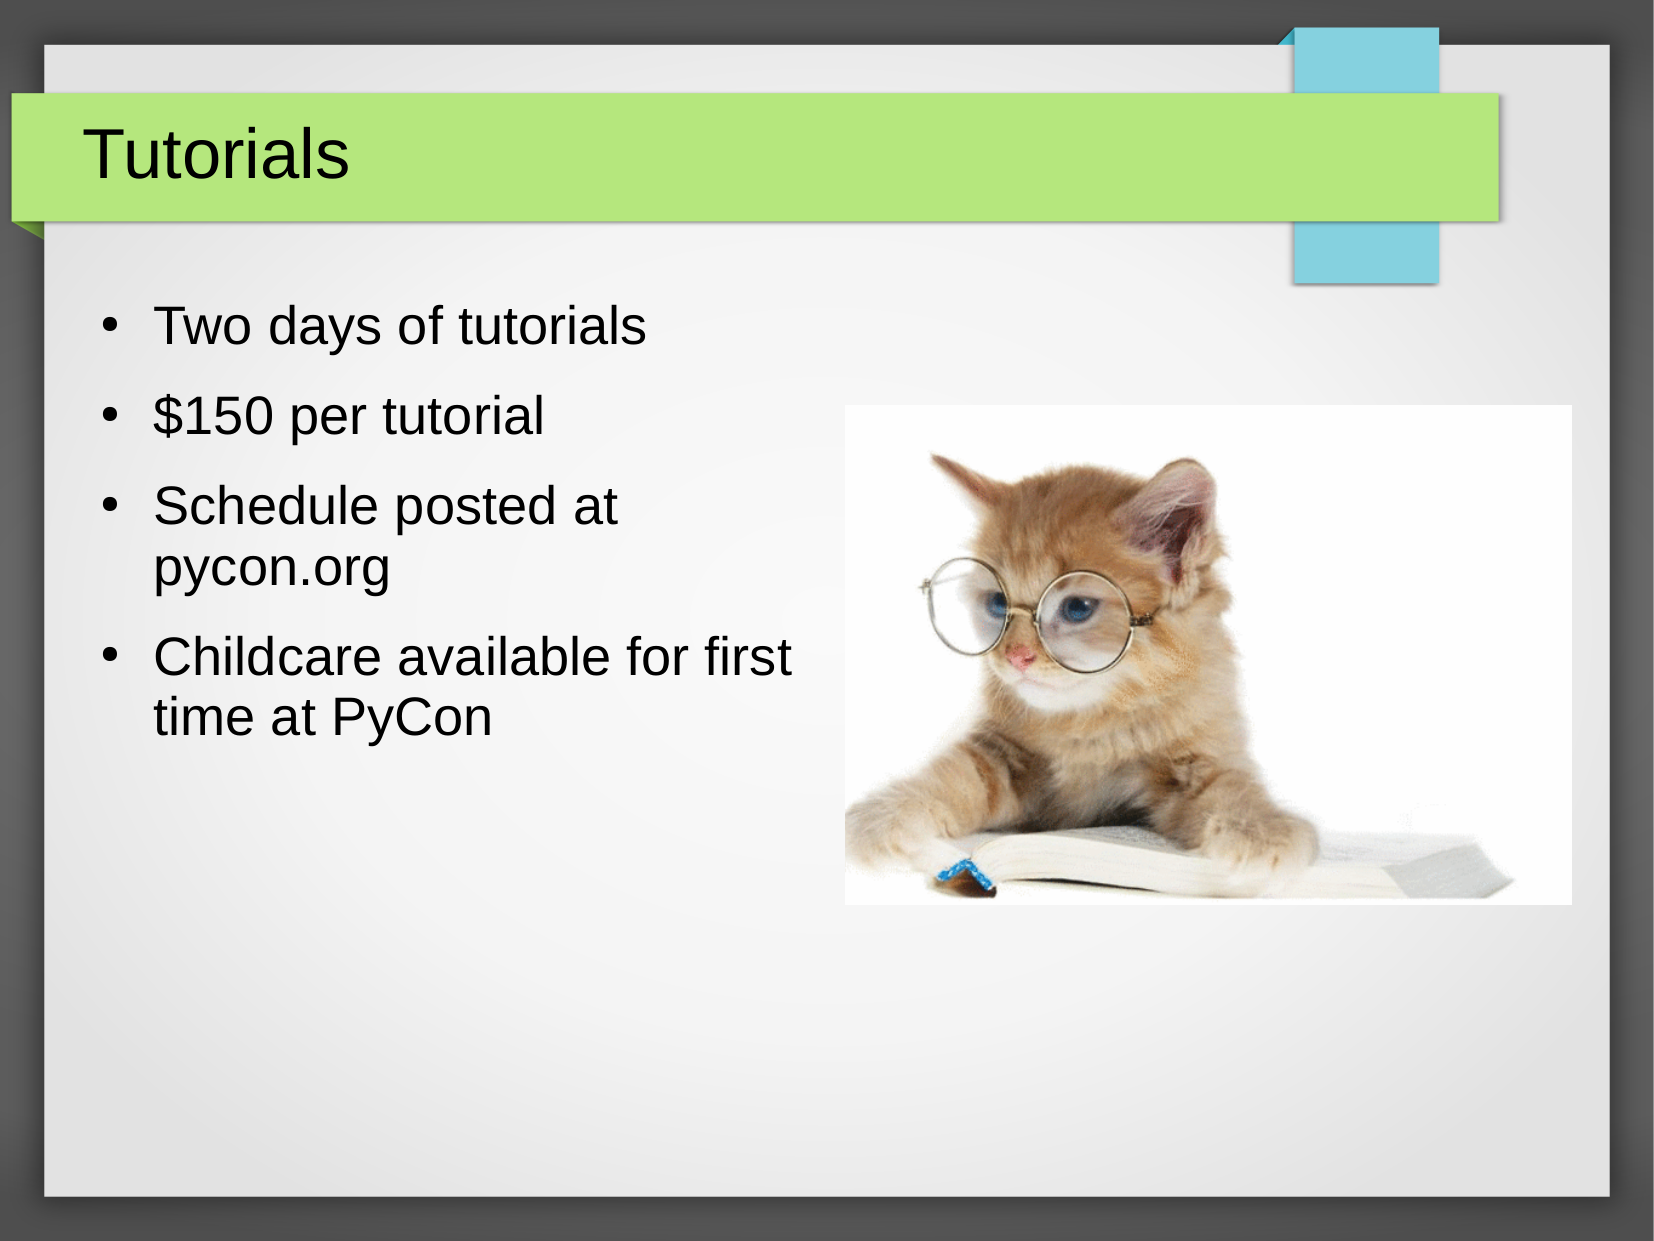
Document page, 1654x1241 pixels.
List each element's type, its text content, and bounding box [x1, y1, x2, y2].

title Tutorials [82, 94, 1264, 213]
list Two days of tutorials $150 per tutorial Schedule posted at pycon.org Childcare available for first time at PyCon [82, 295, 809, 1015]
picture [0, 0, 1654, 1241]
